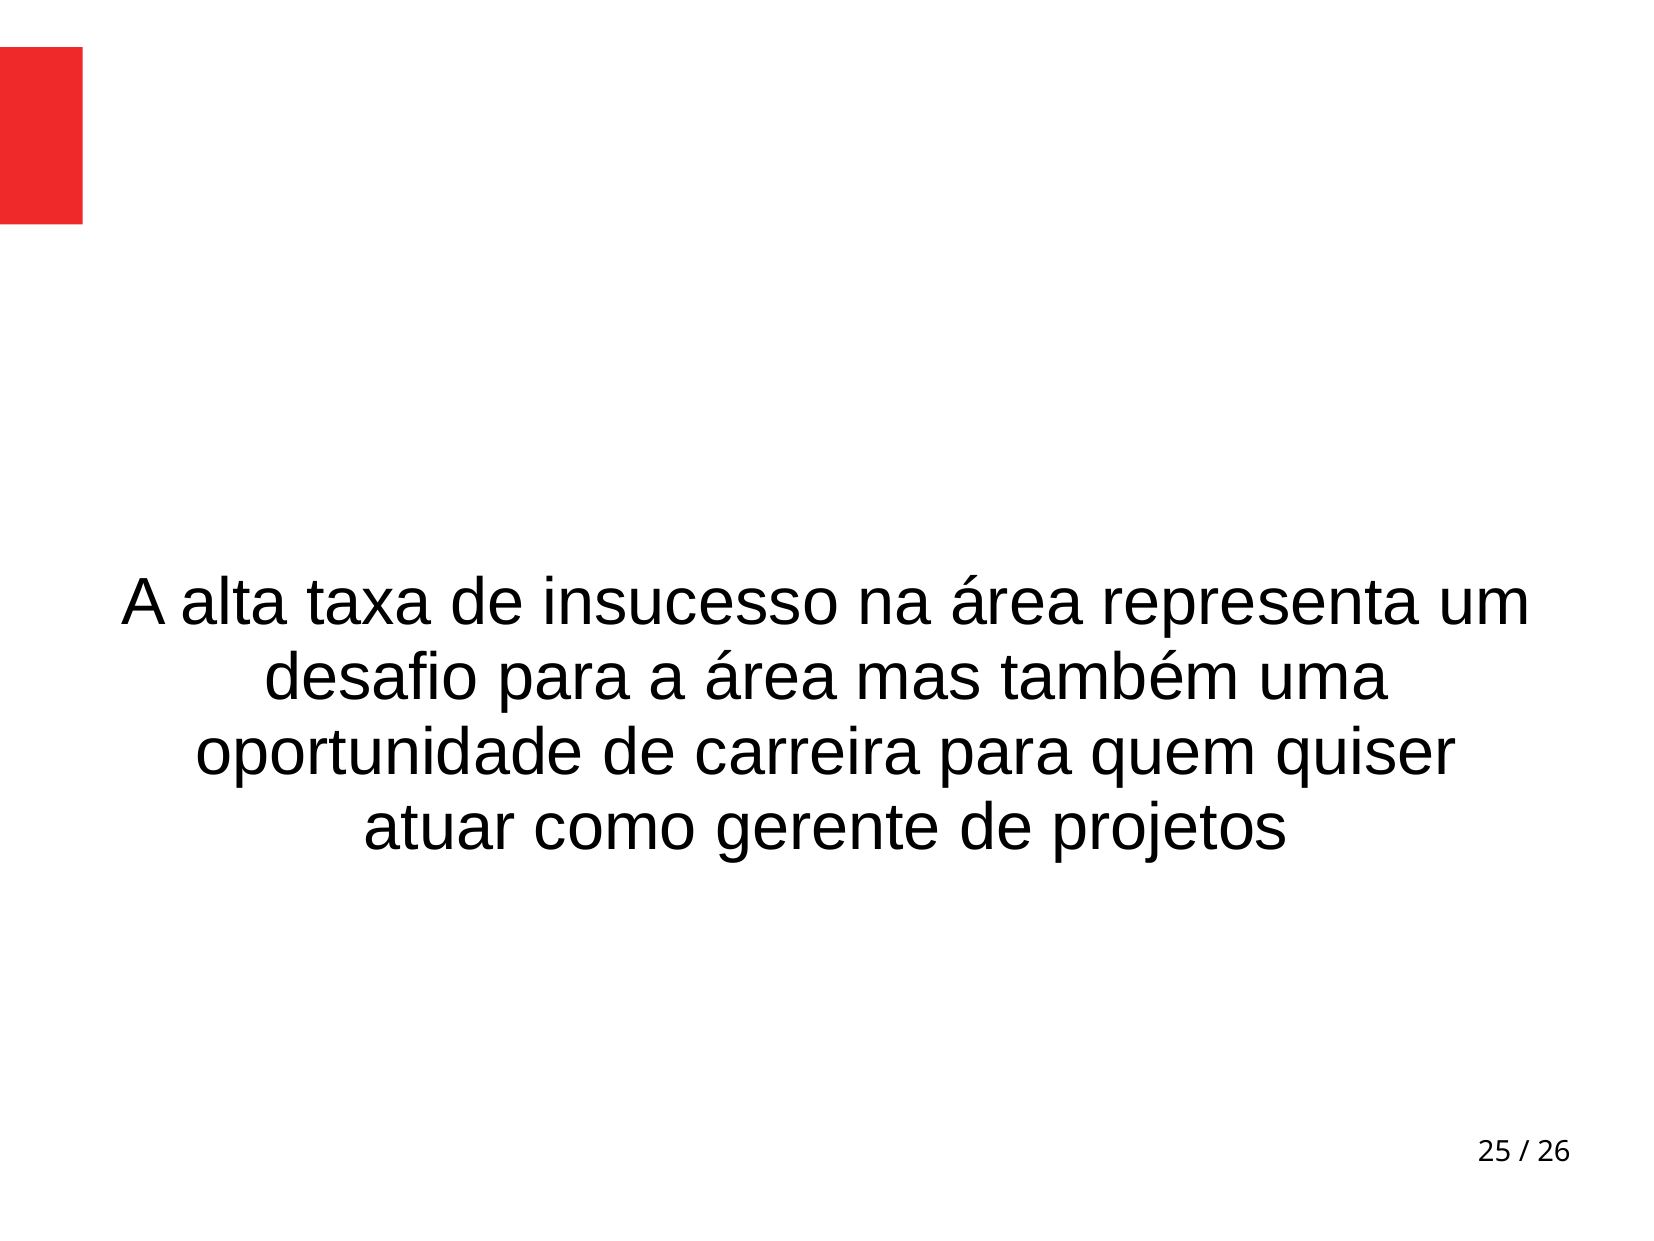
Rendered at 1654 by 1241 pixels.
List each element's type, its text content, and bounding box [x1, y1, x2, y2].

subtitle A alta taxa de insucesso na área representa um desafio para a área mas também uma oportunidade de carreira para quem quiser atuar como gerente de projetos [118, 354, 1536, 1074]
